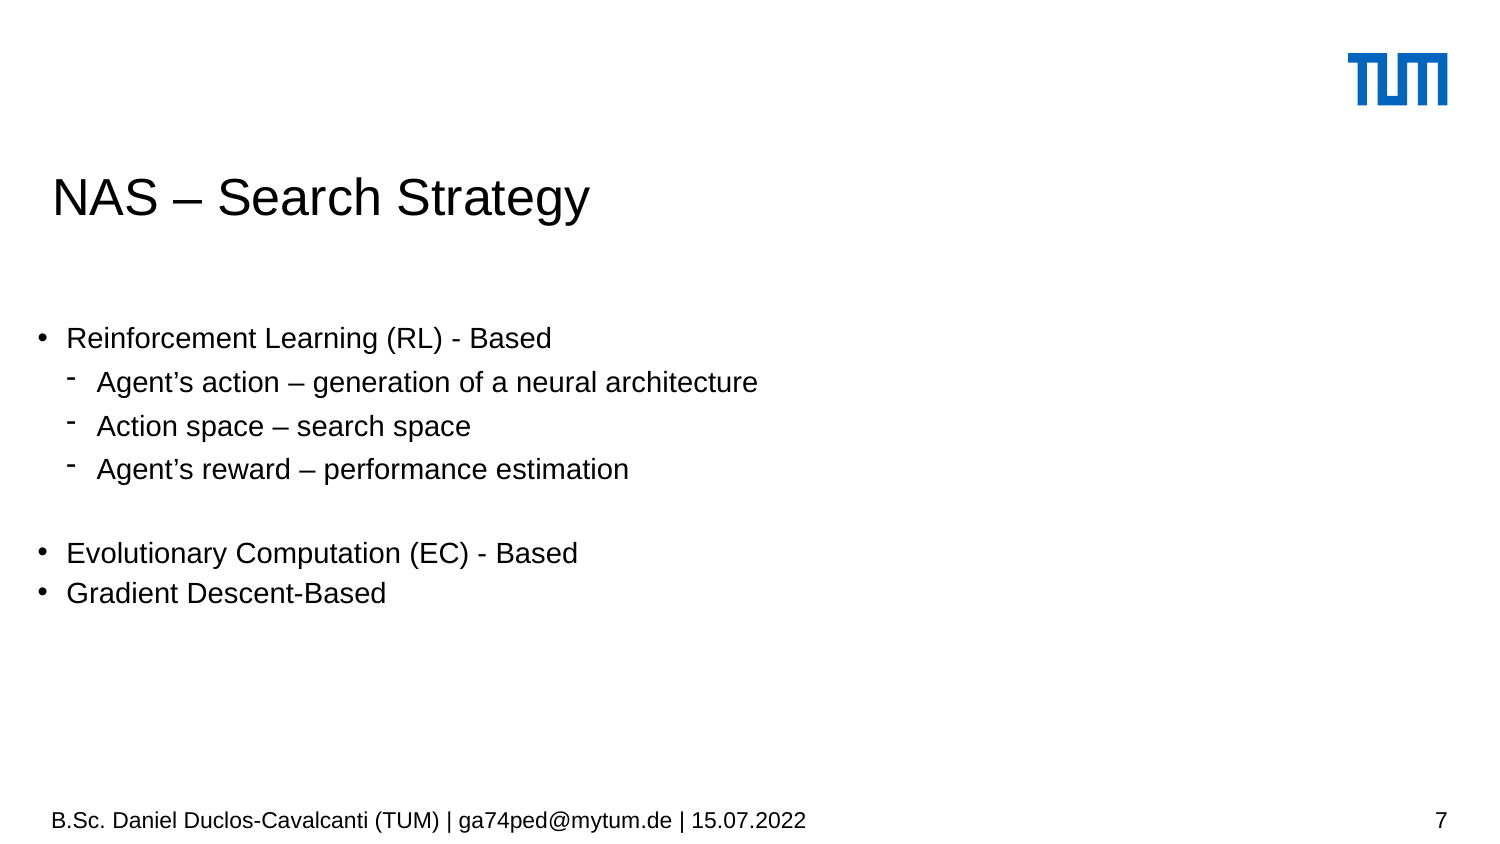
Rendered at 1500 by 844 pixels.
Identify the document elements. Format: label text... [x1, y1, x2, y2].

title NAS – Search Strategy [52, 159, 1449, 227]
slide_number <number> [1112, 796, 1448, 842]
list Reinforcement Learning (RL) - Based Agent’s action – generation of a neural architecture Action space – search space Agent’s reward – performance estimation Evolutionary Computation (EC) - Based Gradient Descent-Based [37, 279, 1434, 788]
footer B.Sc. Daniel Duclos-Cavalcanti (TUM) | ga74ped@mytum.de | 15.07.2022 [51, 796, 1112, 842]
